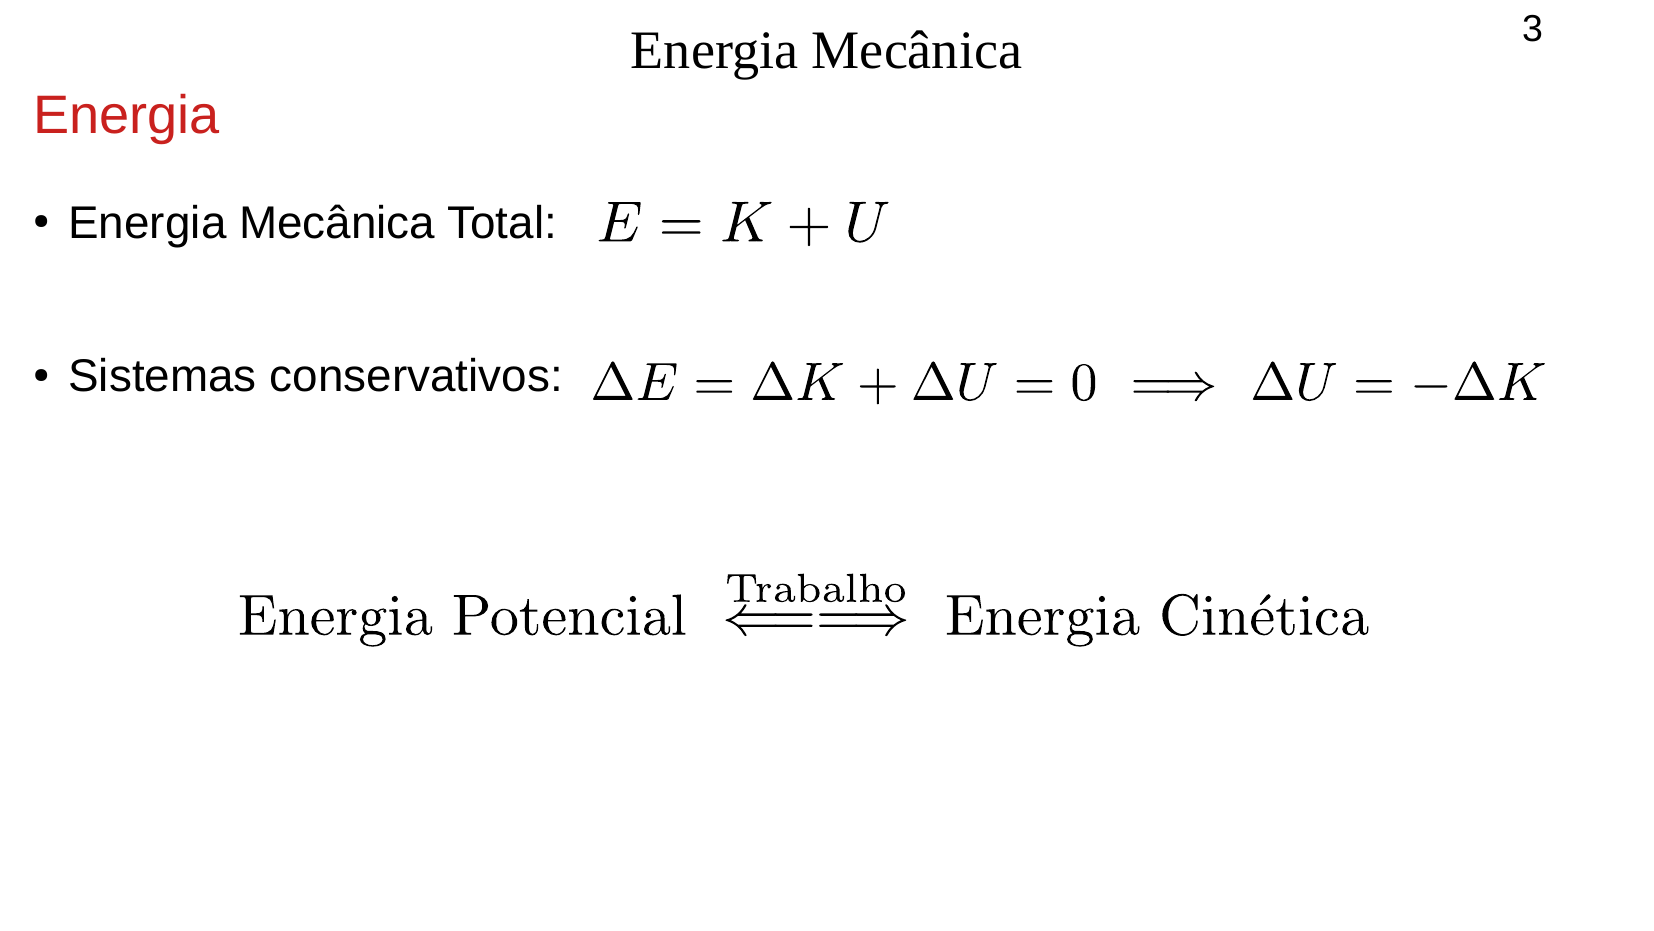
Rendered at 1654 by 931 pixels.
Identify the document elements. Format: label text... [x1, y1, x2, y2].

picture [235, 571, 1371, 649]
text_box Energia Mecânica [616, 0, 1038, 88]
text_box <number> [1507, 0, 1654, 71]
picture [590, 361, 1545, 405]
picture [596, 201, 889, 247]
text_box Energia Energia Mecânica Total: Sistemas conservativos: [18, 77, 1615, 717]
